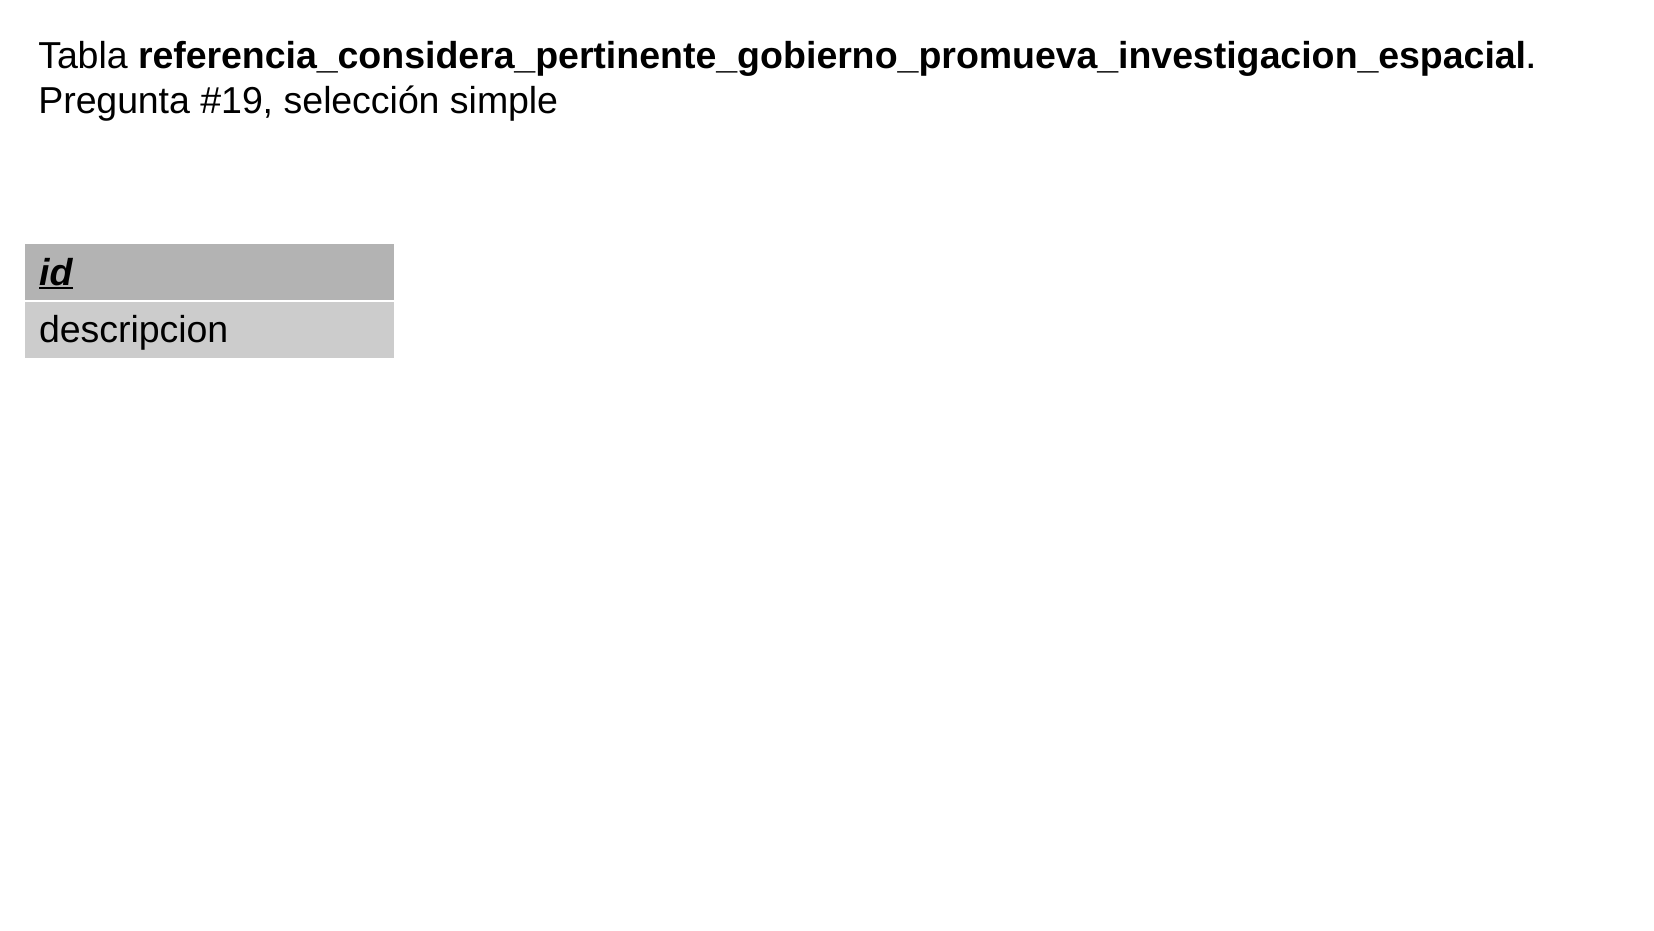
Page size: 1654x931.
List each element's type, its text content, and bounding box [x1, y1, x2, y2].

text_box Tabla referencia_considera_pertinente_gobierno_promueva_investigacion_espacial. Pregunta #19, selección simple [23, 23, 1618, 165]
table_cell descripcion [25, 302, 394, 358]
table_header id [25, 244, 394, 300]
